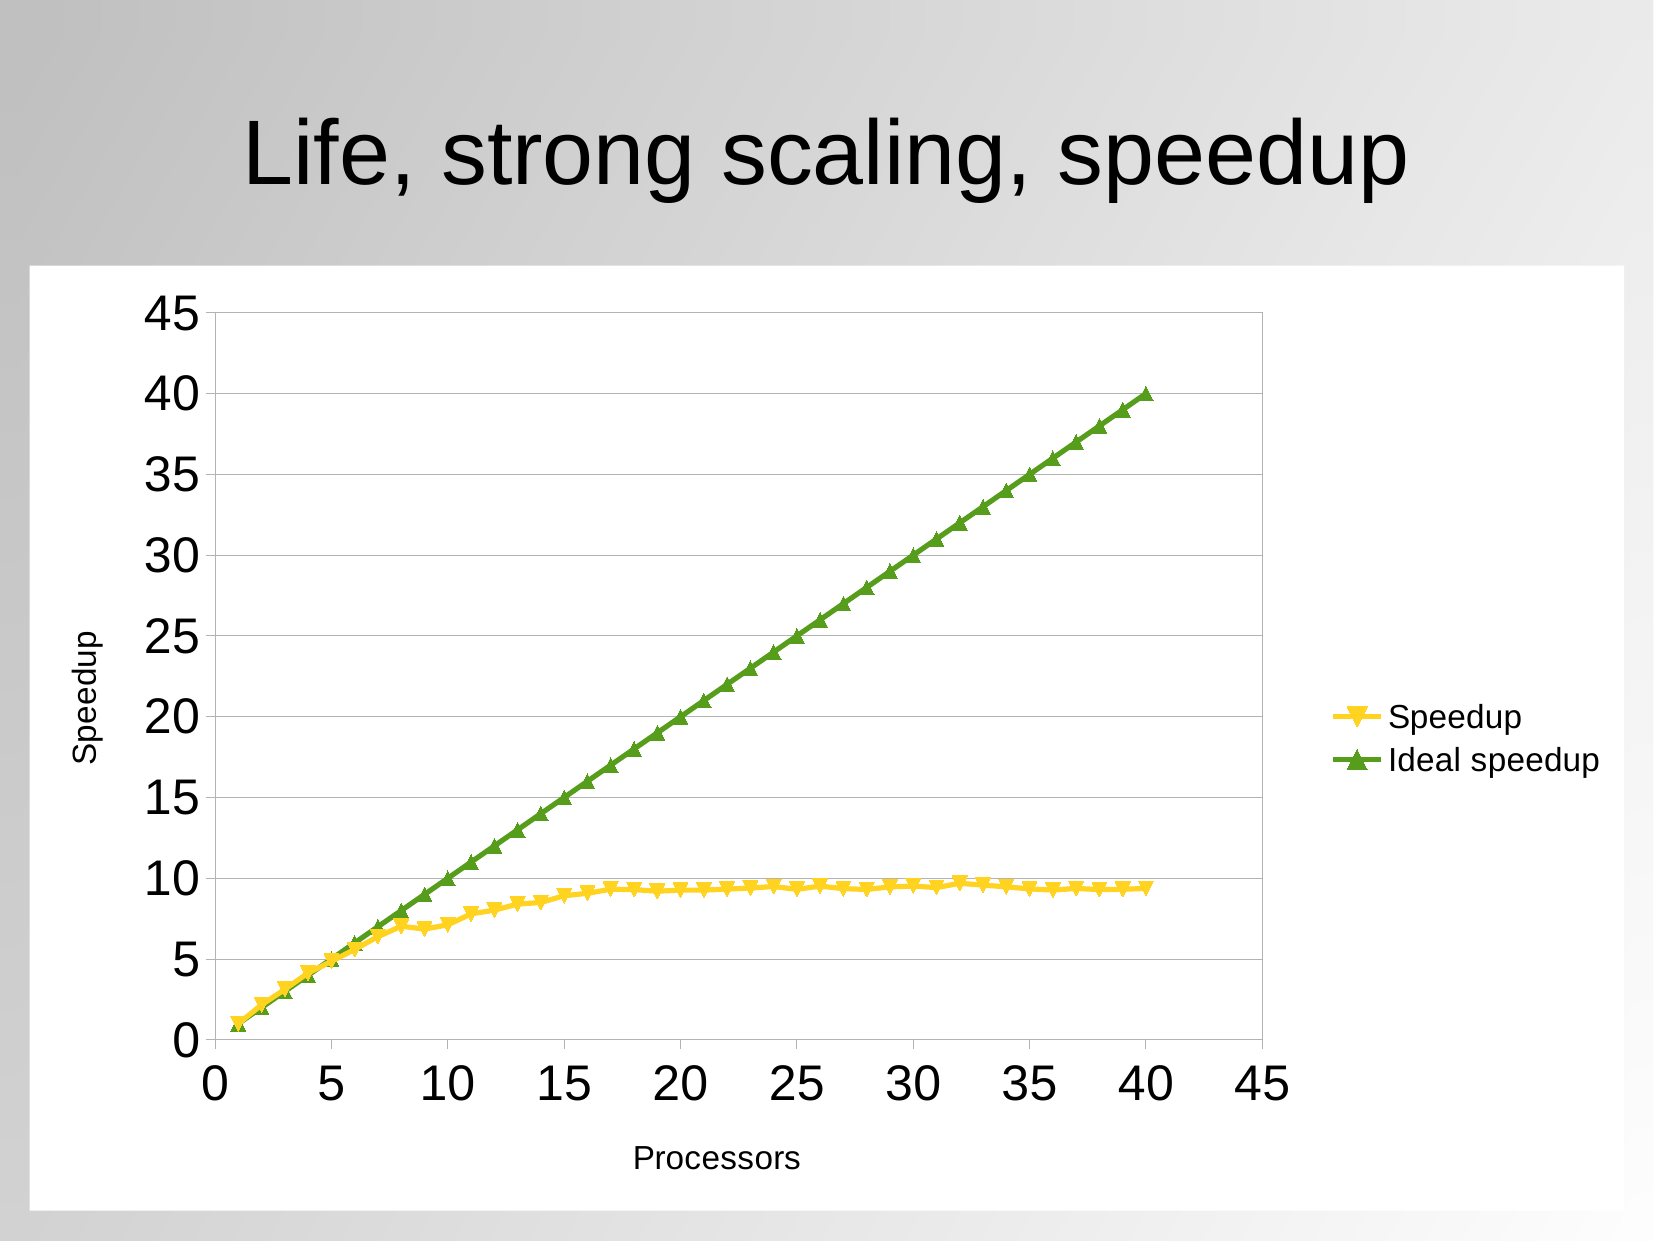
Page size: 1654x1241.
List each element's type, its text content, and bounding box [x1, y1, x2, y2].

chart [29, 265, 1625, 1211]
title Life, strong scaling, speedup [82, 56, 1571, 250]
picture [0, 0, 1654, 1241]
